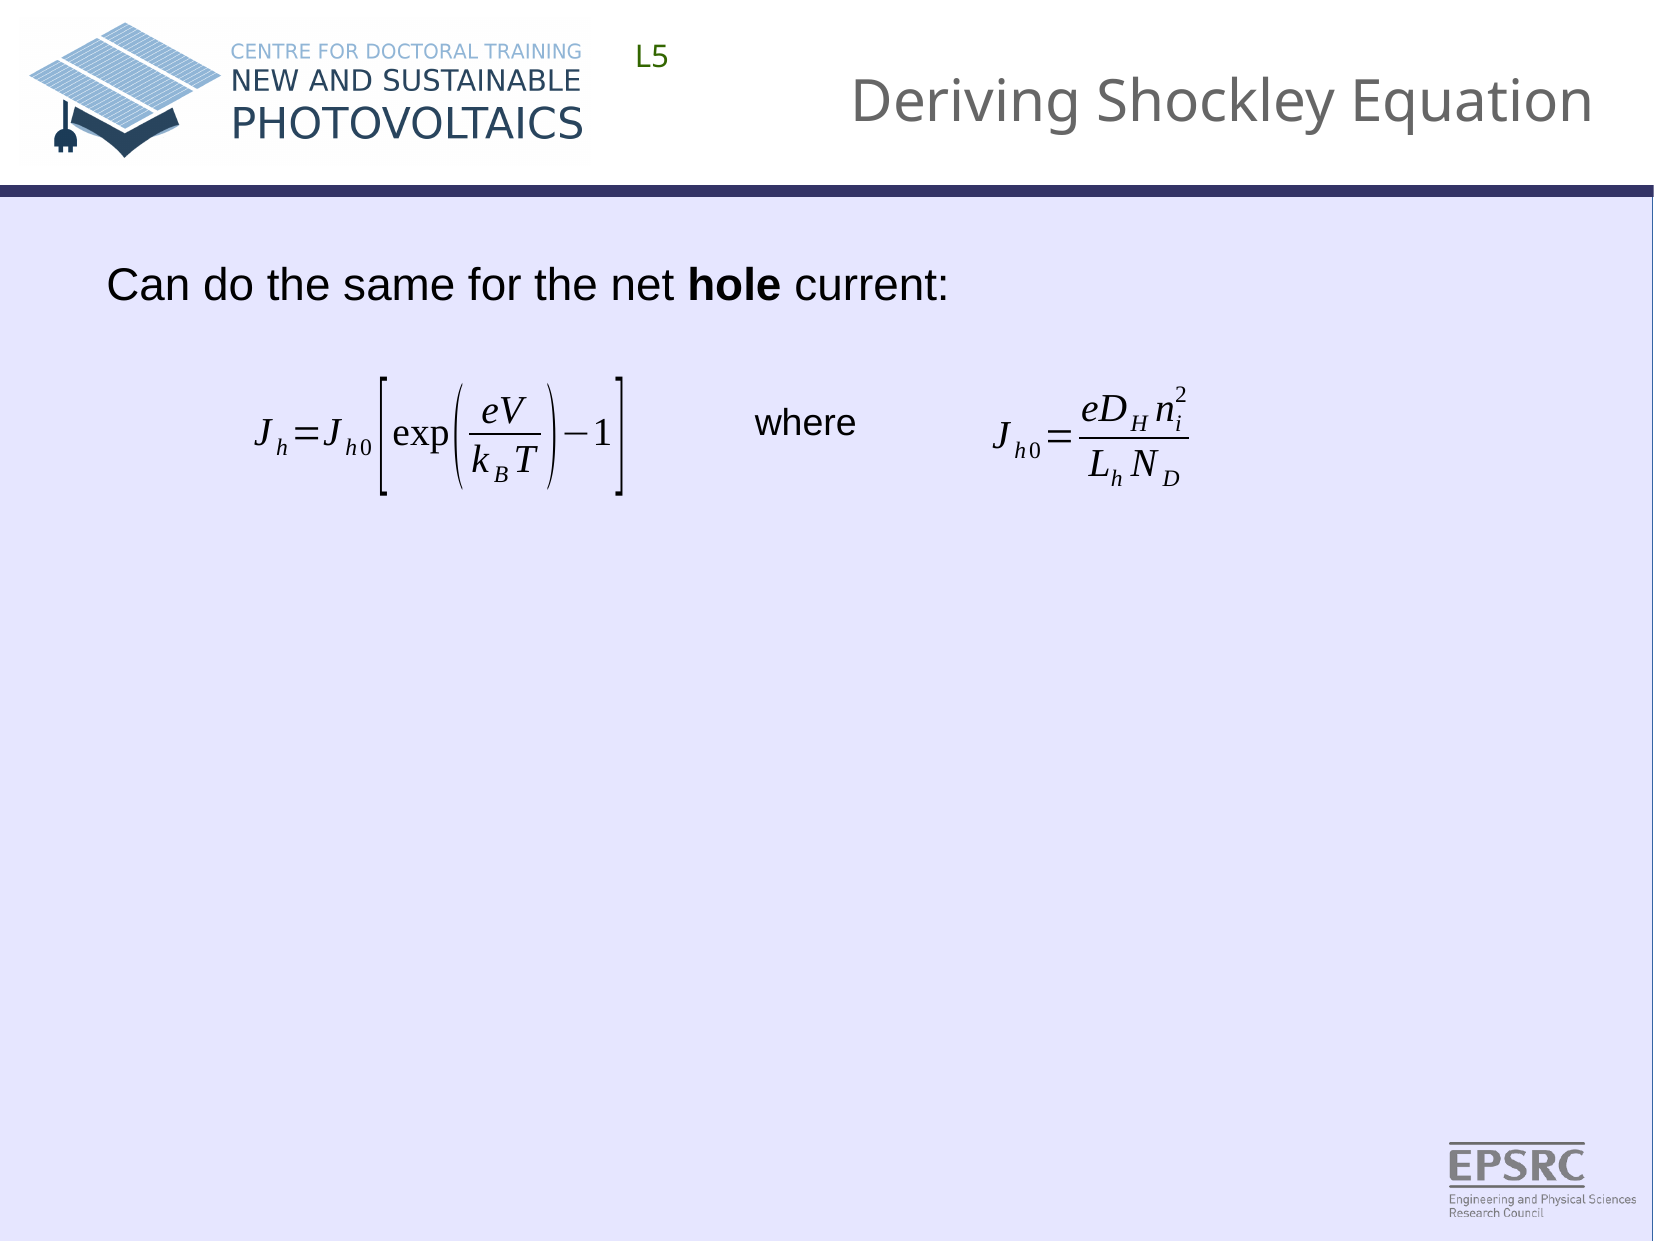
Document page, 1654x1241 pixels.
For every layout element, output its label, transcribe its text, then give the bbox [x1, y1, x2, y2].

text_box where [739, 393, 872, 451]
text_box [0, 197, 1653, 1241]
picture [1449, 1142, 1636, 1217]
text_box Can do the same for the net hole current: [91, 251, 965, 318]
chart [244, 376, 635, 499]
picture [19, 17, 591, 166]
text_box L5 [620, 29, 880, 80]
text_box Deriving Shockley Equation [758, 55, 1610, 146]
chart [982, 379, 1200, 492]
